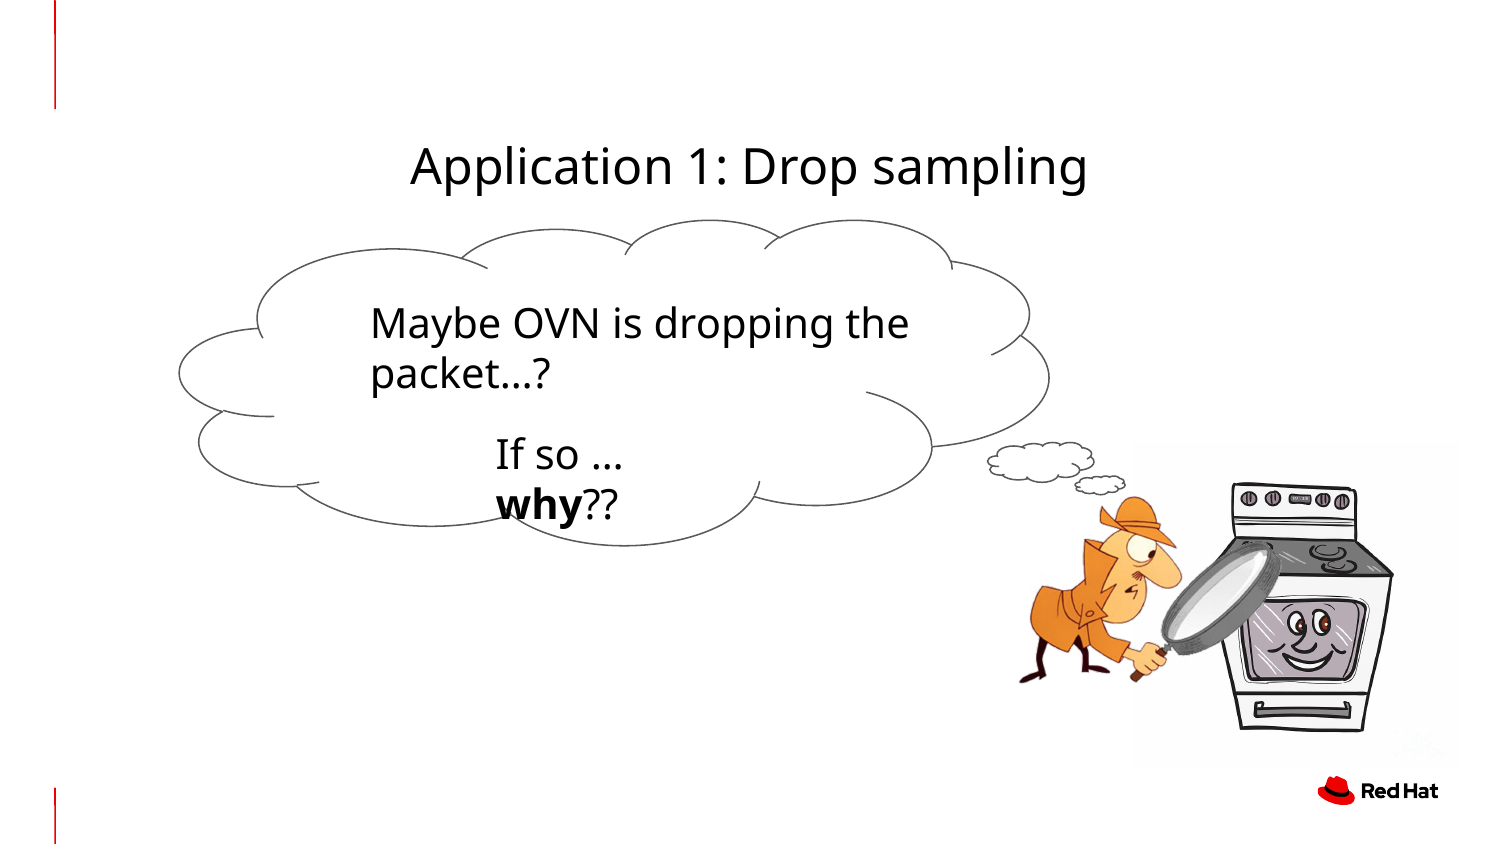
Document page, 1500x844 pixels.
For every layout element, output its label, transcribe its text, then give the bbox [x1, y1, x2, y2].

picture [1317, 776, 1438, 805]
picture [1016, 442, 1459, 768]
text_box Maybe OVN is dropping the packet…? [354, 281, 968, 412]
text_box If so … why?? [480, 413, 767, 544]
title Application 1: Drop sampling [215, 116, 1285, 186]
